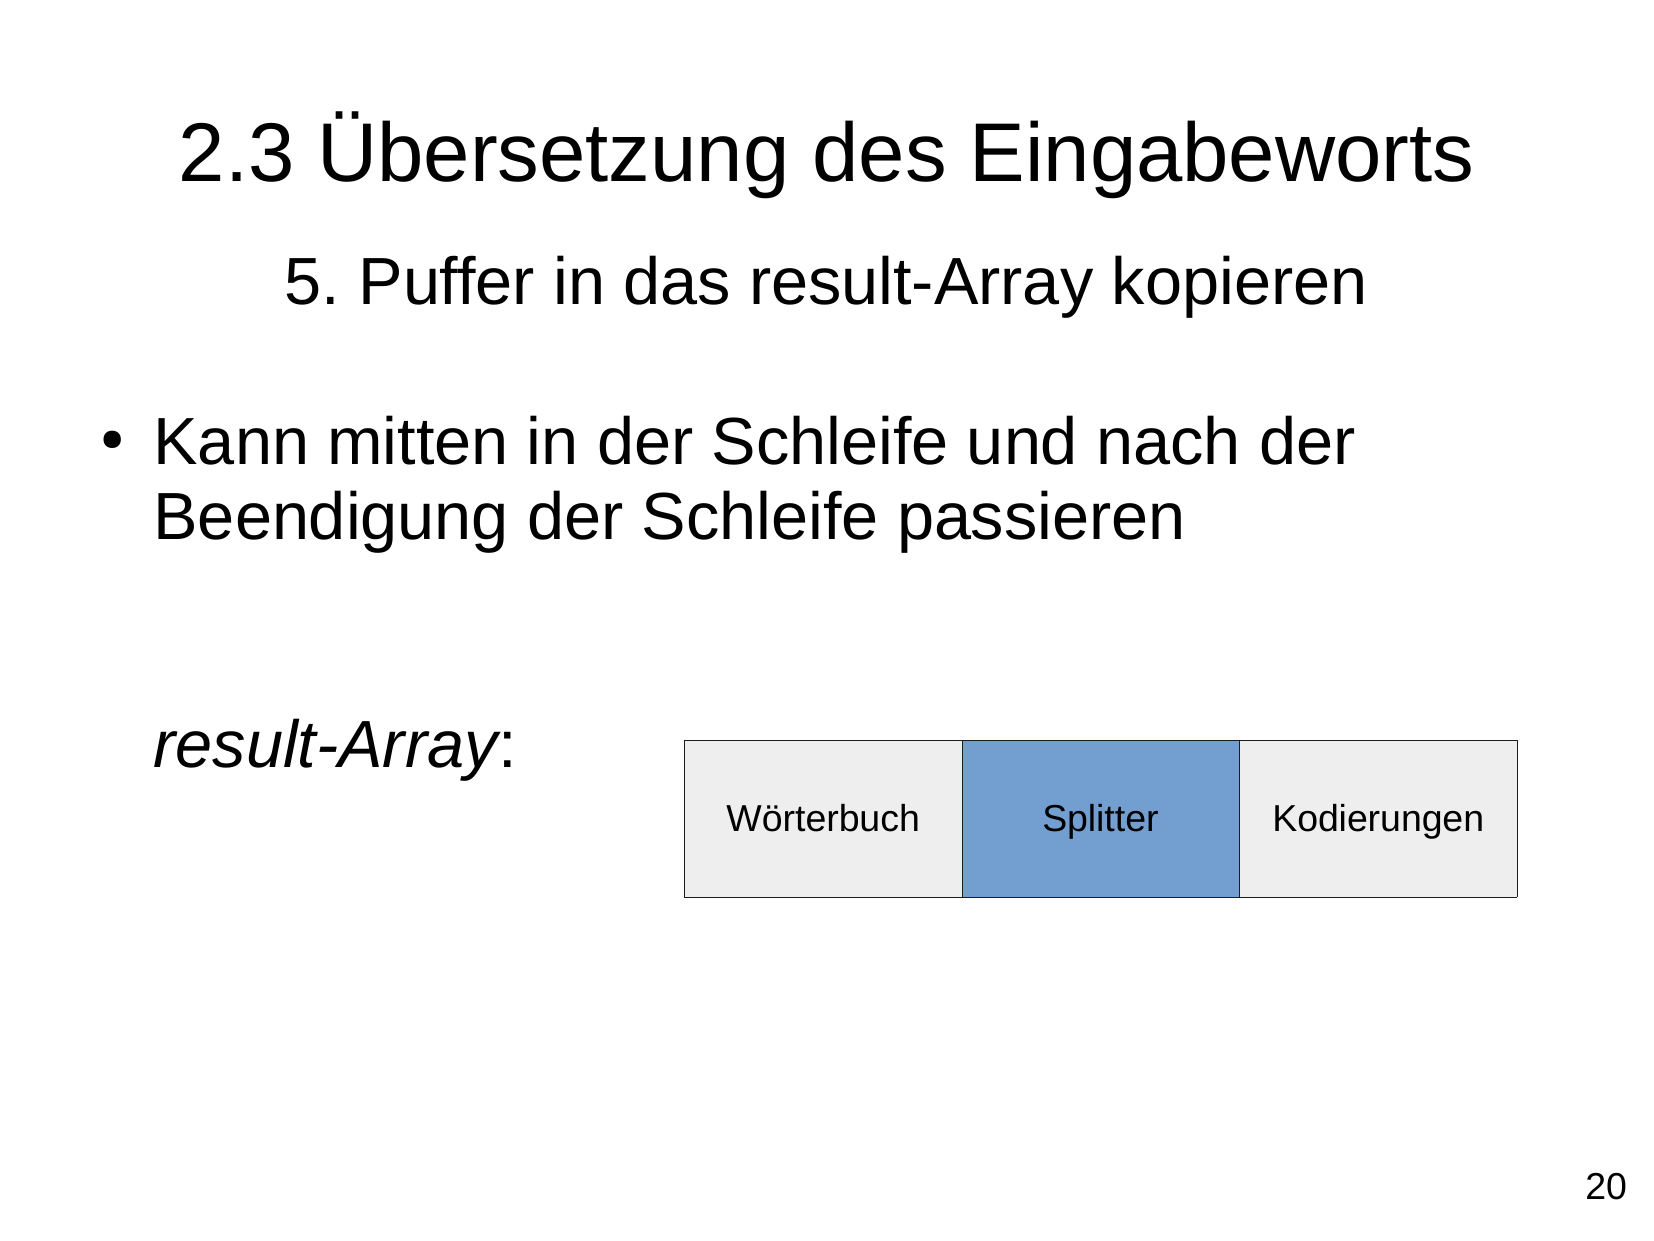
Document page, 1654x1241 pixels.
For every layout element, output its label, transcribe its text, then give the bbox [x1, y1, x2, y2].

list Kann mitten in der Schleife und nach der Beendigung der Schleife passieren result-Array: [82, 326, 1571, 1010]
table_header Wörterbuch [685, 741, 962, 897]
text_box <number> [1259, 1158, 1642, 1229]
table_header Splitter [963, 741, 1239, 897]
table_header Kodierungen [1240, 741, 1517, 897]
title 2.3 Übersetzung des Eingabeworts [82, 49, 1571, 236]
text_box 5. Puffer in das result-Array kopieren [0, 236, 1654, 326]
